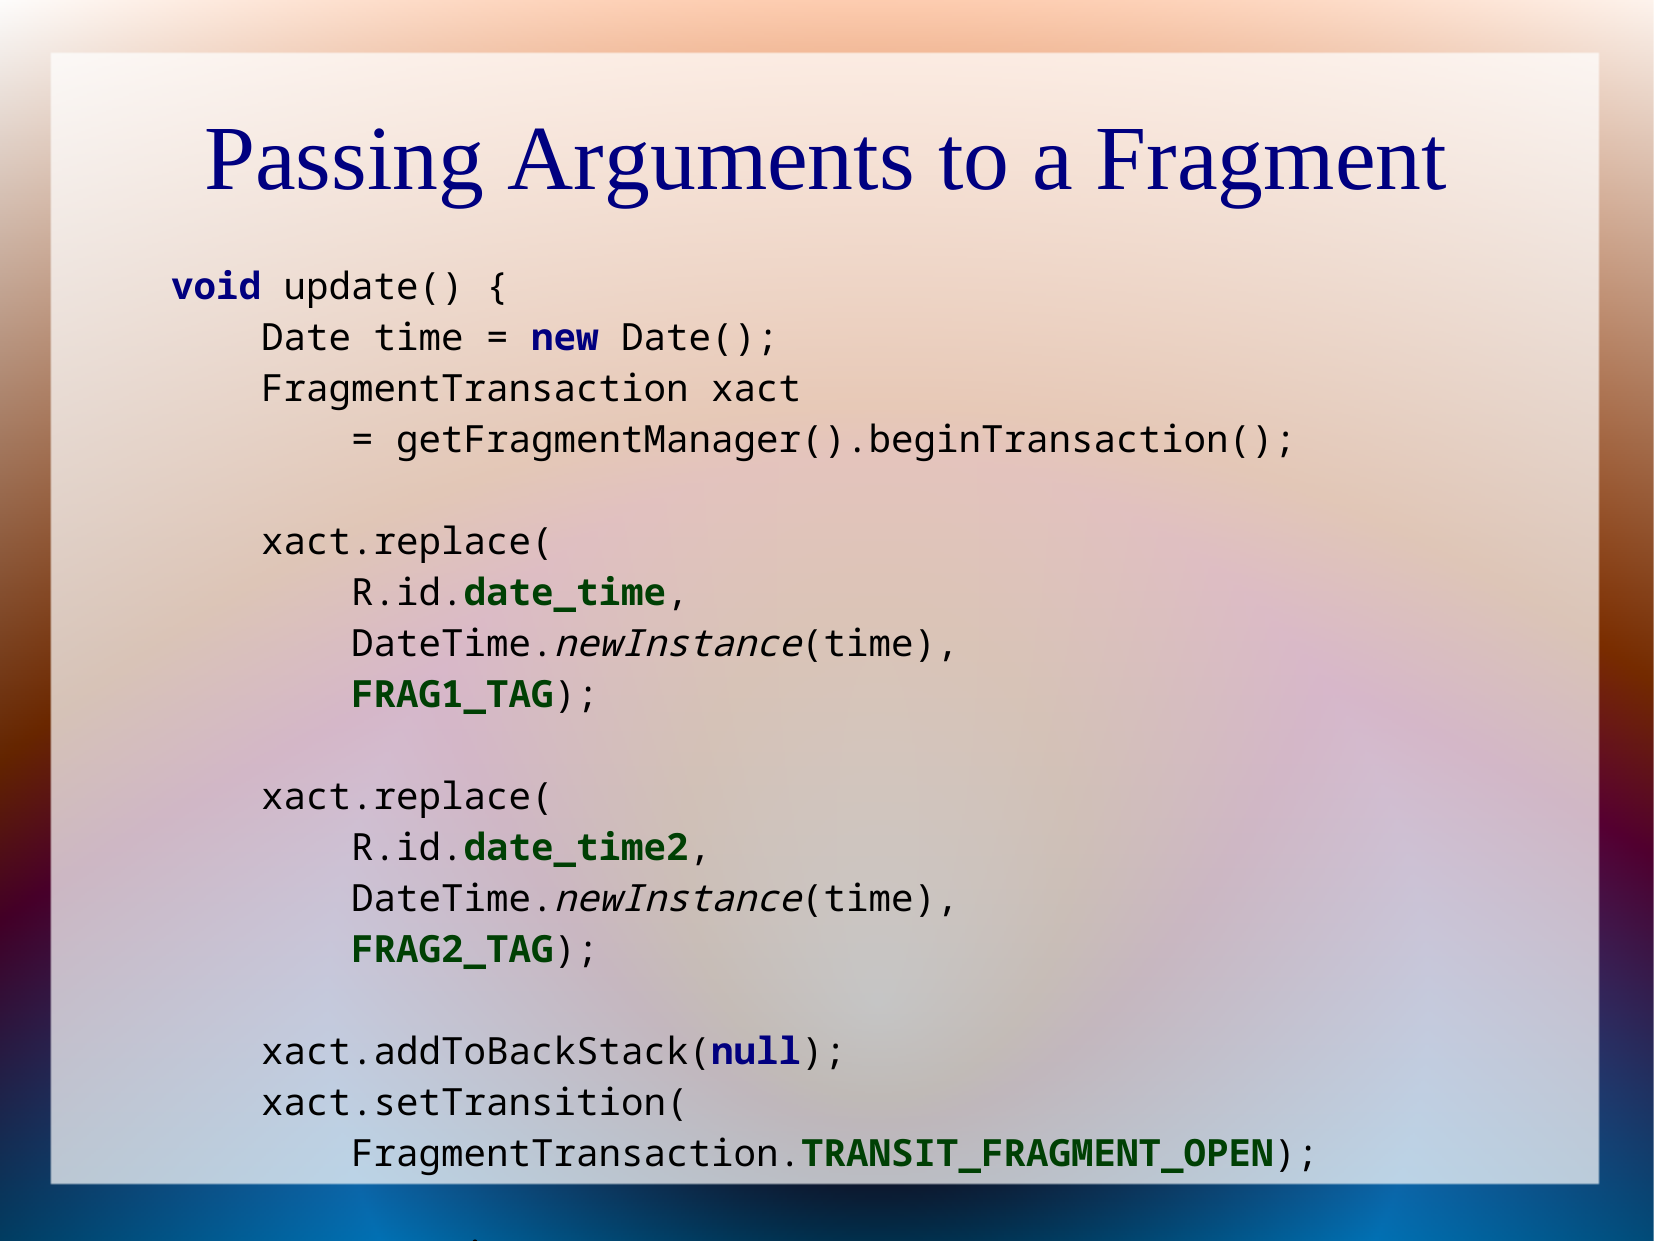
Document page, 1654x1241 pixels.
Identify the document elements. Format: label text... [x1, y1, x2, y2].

list void update() { Date time = new Date(); FragmentTransaction xact = getFragmentManager().beginTransaction(); xact.replace( R.id.date_time, DateTime.newInstance(time), FRAG1_TAG); xact.replace( R.id.date_time2, DateTime.newInstance(time), FRAG2_TAG); xact.addToBackStack(null); xact.setTransition( FragmentTransaction.TRANSIT_FRAGMENT_OPEN); xact.commit(); } [80, 259, 1570, 1148]
picture [0, 0, 1654, 1241]
title Passing Arguments to a Fragment [82, 55, 1571, 263]
